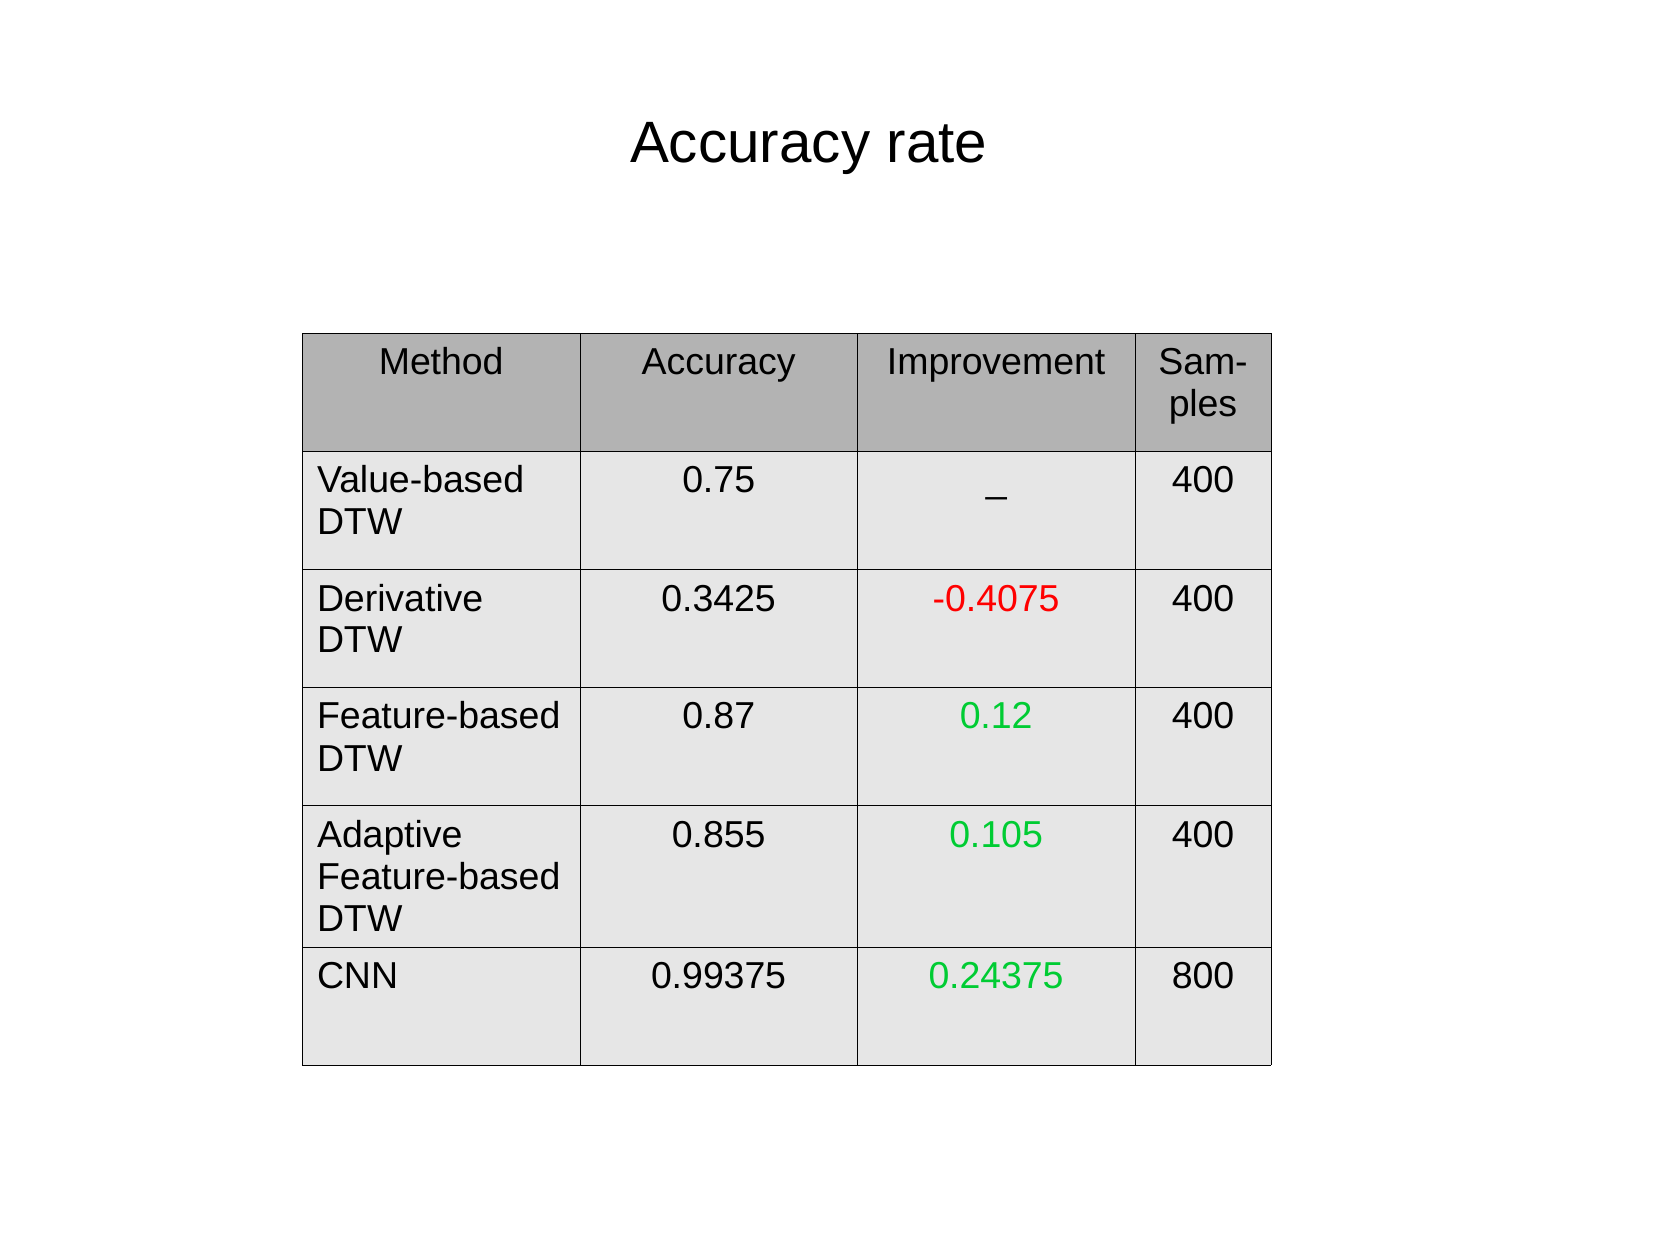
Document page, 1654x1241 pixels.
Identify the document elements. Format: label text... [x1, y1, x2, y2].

table_header Method [303, 334, 580, 451]
table_cell _ [858, 452, 1135, 569]
table_cell 0.99375 [581, 948, 857, 1065]
table_cell 0.24375 [858, 948, 1135, 1065]
table_cell 400 [1136, 688, 1271, 805]
table_cell 0.3425 [581, 570, 857, 687]
table_cell 800 [1136, 948, 1271, 1065]
table_cell Derivative DTW [303, 570, 580, 687]
table_cell 0.105 [858, 806, 1135, 947]
table_header Improvement [858, 334, 1135, 451]
table_cell Value-based DTW [303, 452, 580, 569]
table_cell 400 [1136, 452, 1271, 569]
table_cell 0.75 [581, 452, 857, 569]
table_cell 400 [1136, 570, 1271, 687]
table_cell -0.4075 [858, 570, 1135, 687]
title Accuracy rate [153, 70, 1430, 213]
table_cell 0.87 [581, 688, 857, 805]
table_cell 0.855 [581, 806, 857, 947]
table_cell Feature-based DTW [303, 688, 580, 805]
table_cell Adaptive Feature-based DTW [303, 806, 580, 947]
table_cell 400 [1136, 806, 1271, 947]
table_cell CNN [303, 948, 580, 1065]
table_header Sam-ples [1136, 334, 1271, 451]
table_cell 0.12 [858, 688, 1135, 805]
table_header Accuracy [581, 334, 857, 451]
